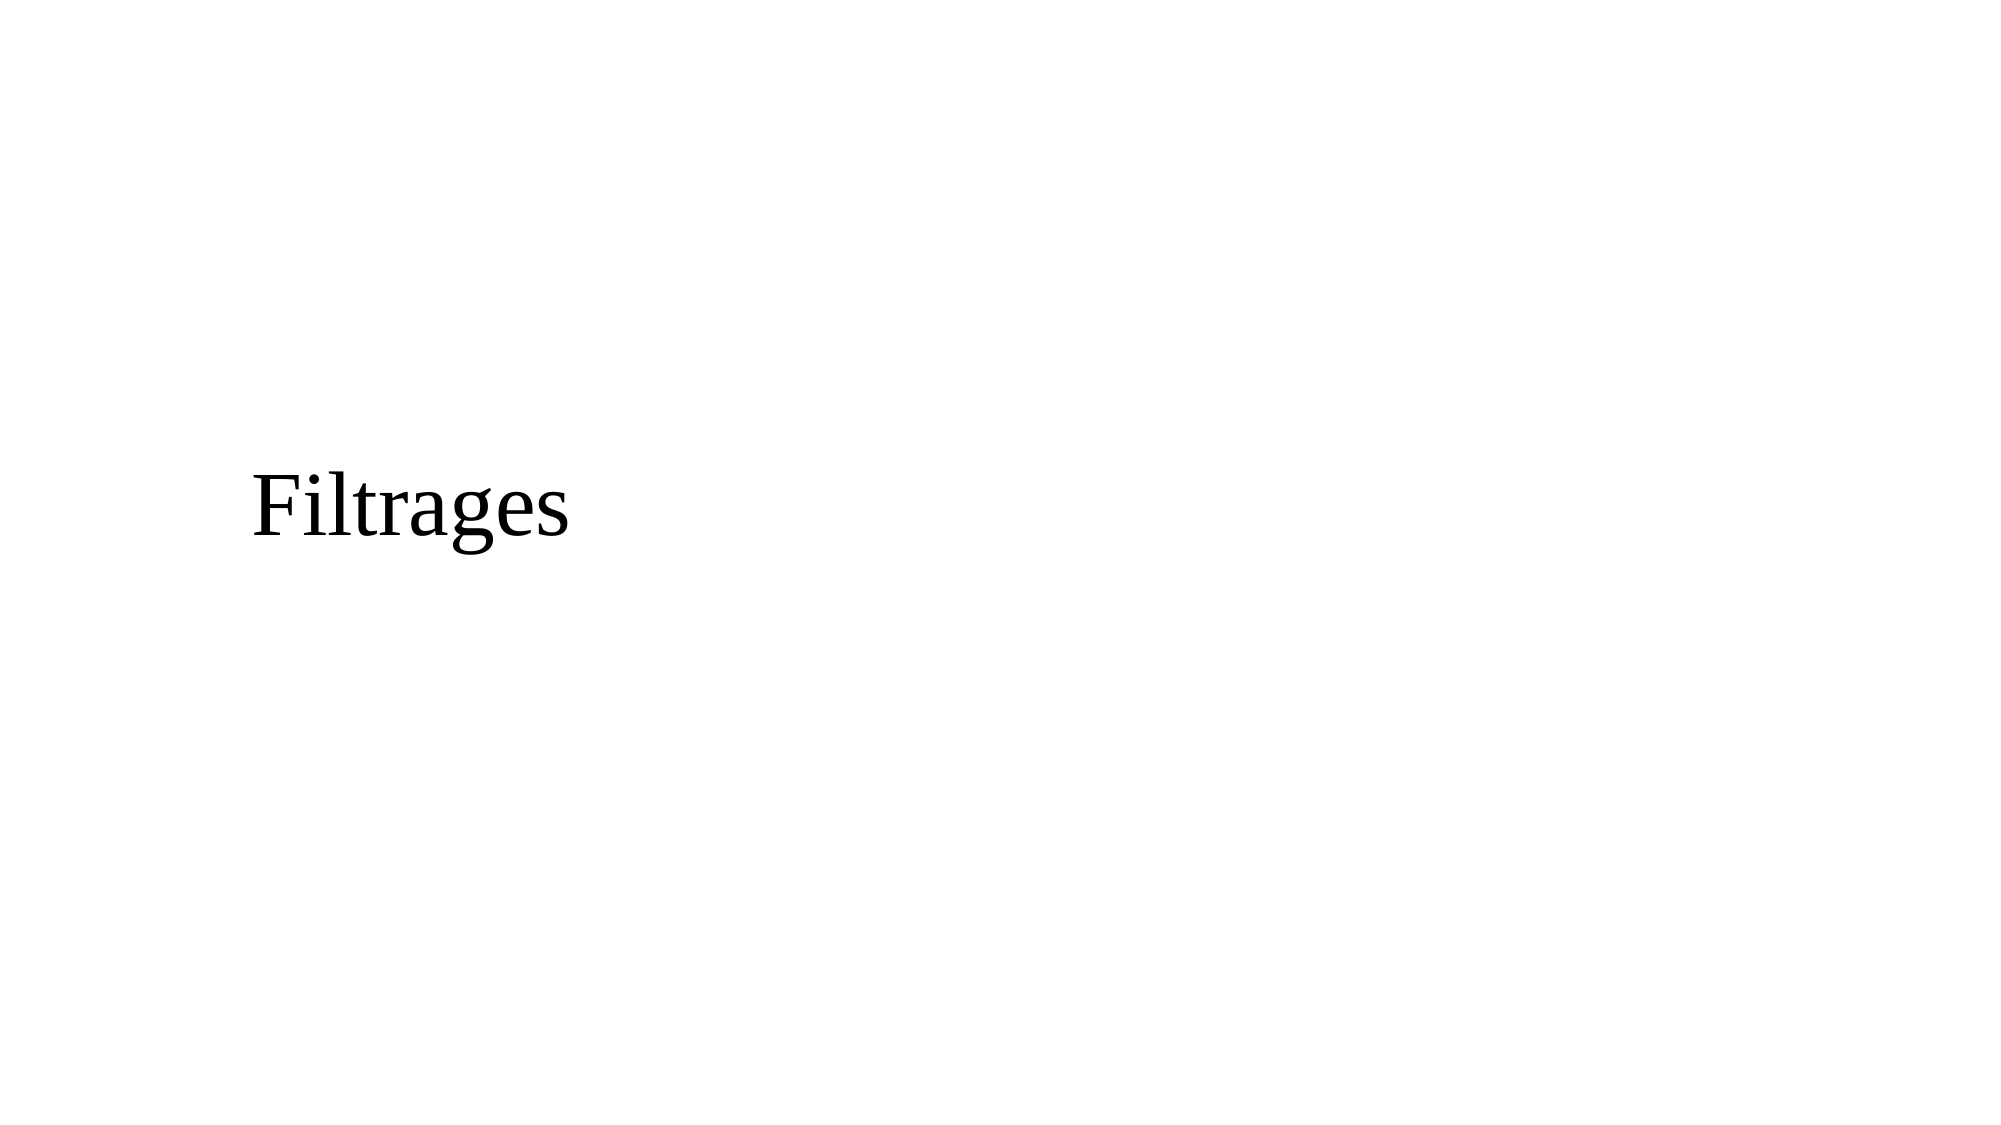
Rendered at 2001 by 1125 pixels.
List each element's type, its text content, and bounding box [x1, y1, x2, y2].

title Filtrages [236, 448, 1737, 841]
